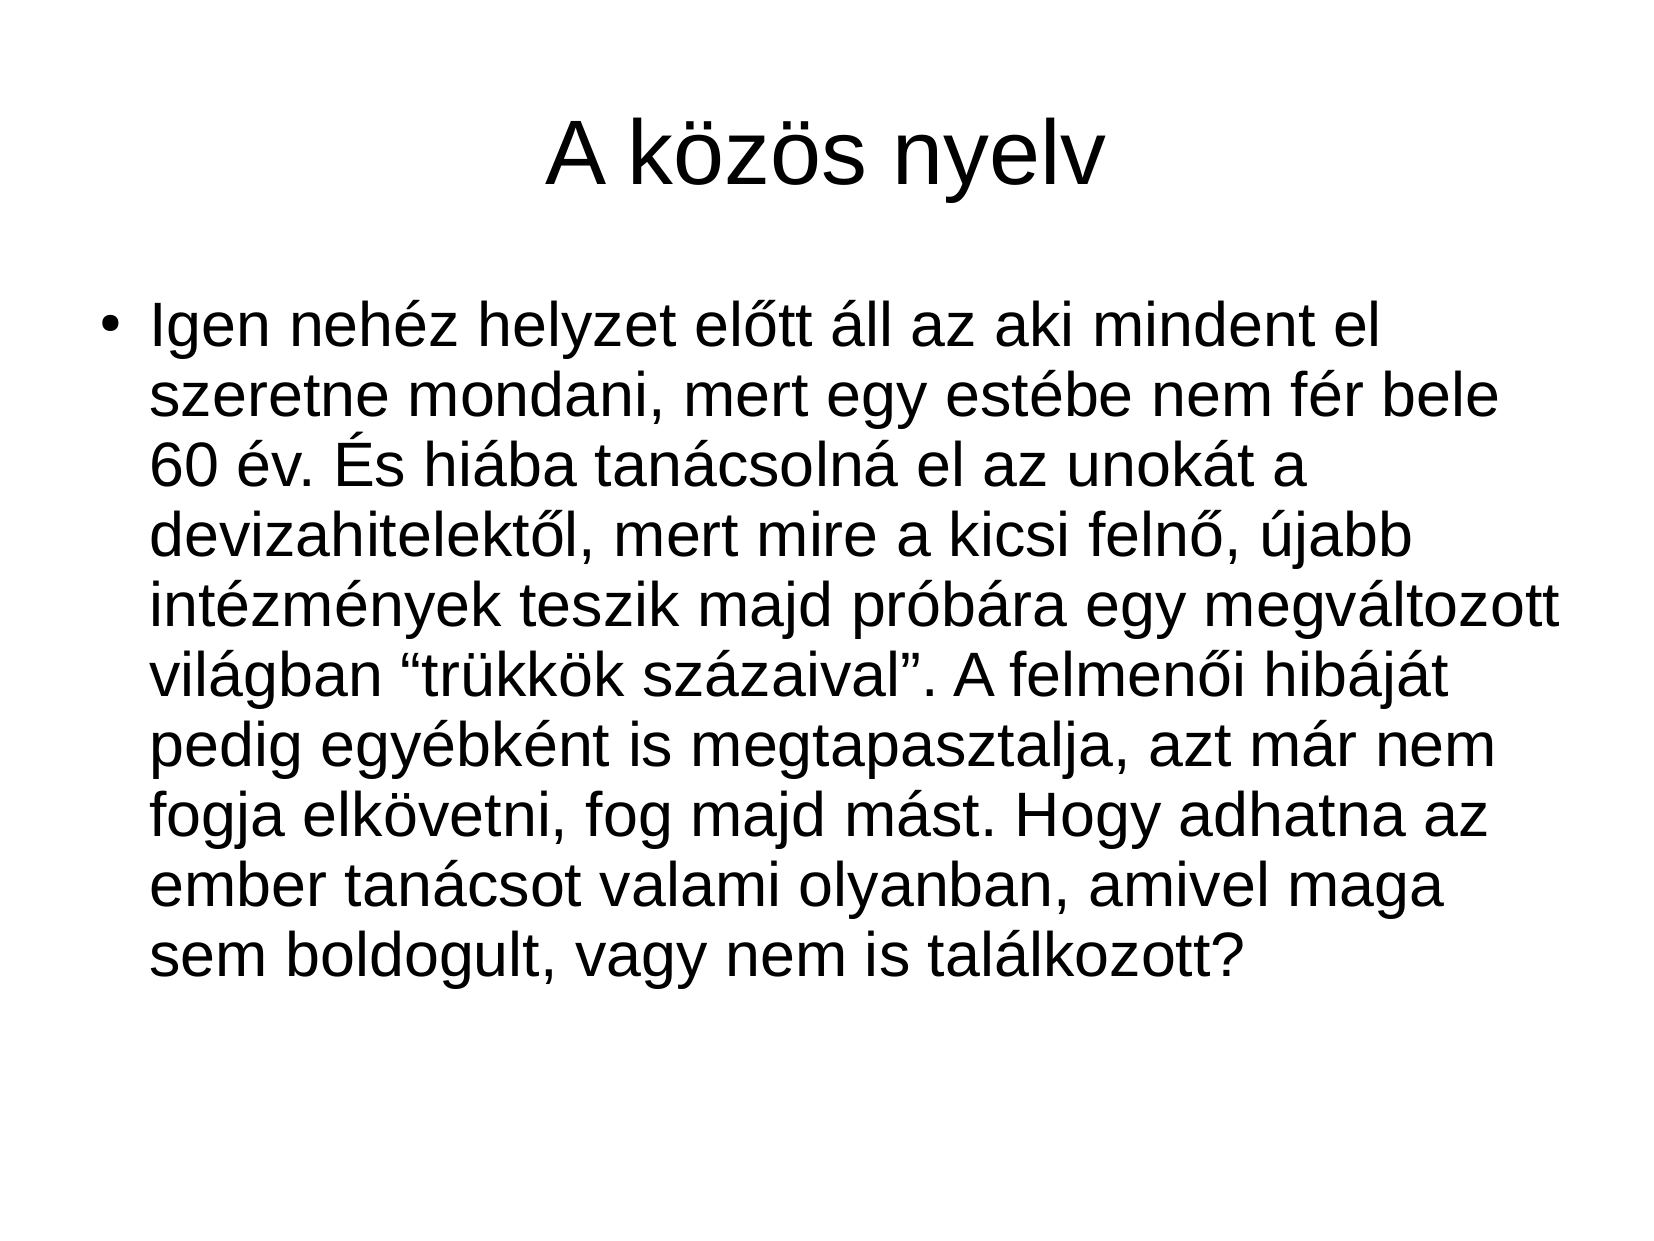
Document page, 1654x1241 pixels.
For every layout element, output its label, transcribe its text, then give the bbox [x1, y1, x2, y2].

list Igen nehéz helyzet előtt áll az aki mindent el szeretne mondani, mert egy estébe nem fér bele 60 év. És hiába tanácsolná el az unokát a devizahitelektől, mert mire a kicsi felnő, újabb intézmények teszik majd próbára egy megváltozott világban “trükkök százaival”. A felmenői hibáját pedig egyébként is megtapasztalja, azt már nem fogja elkövetni, fog majd mást. Hogy adhatna az ember tanácsot valami olyanban, amivel maga sem boldogult, vagy nem is találkozott? [82, 290, 1571, 1010]
title A közös nyelv [82, 49, 1571, 257]
